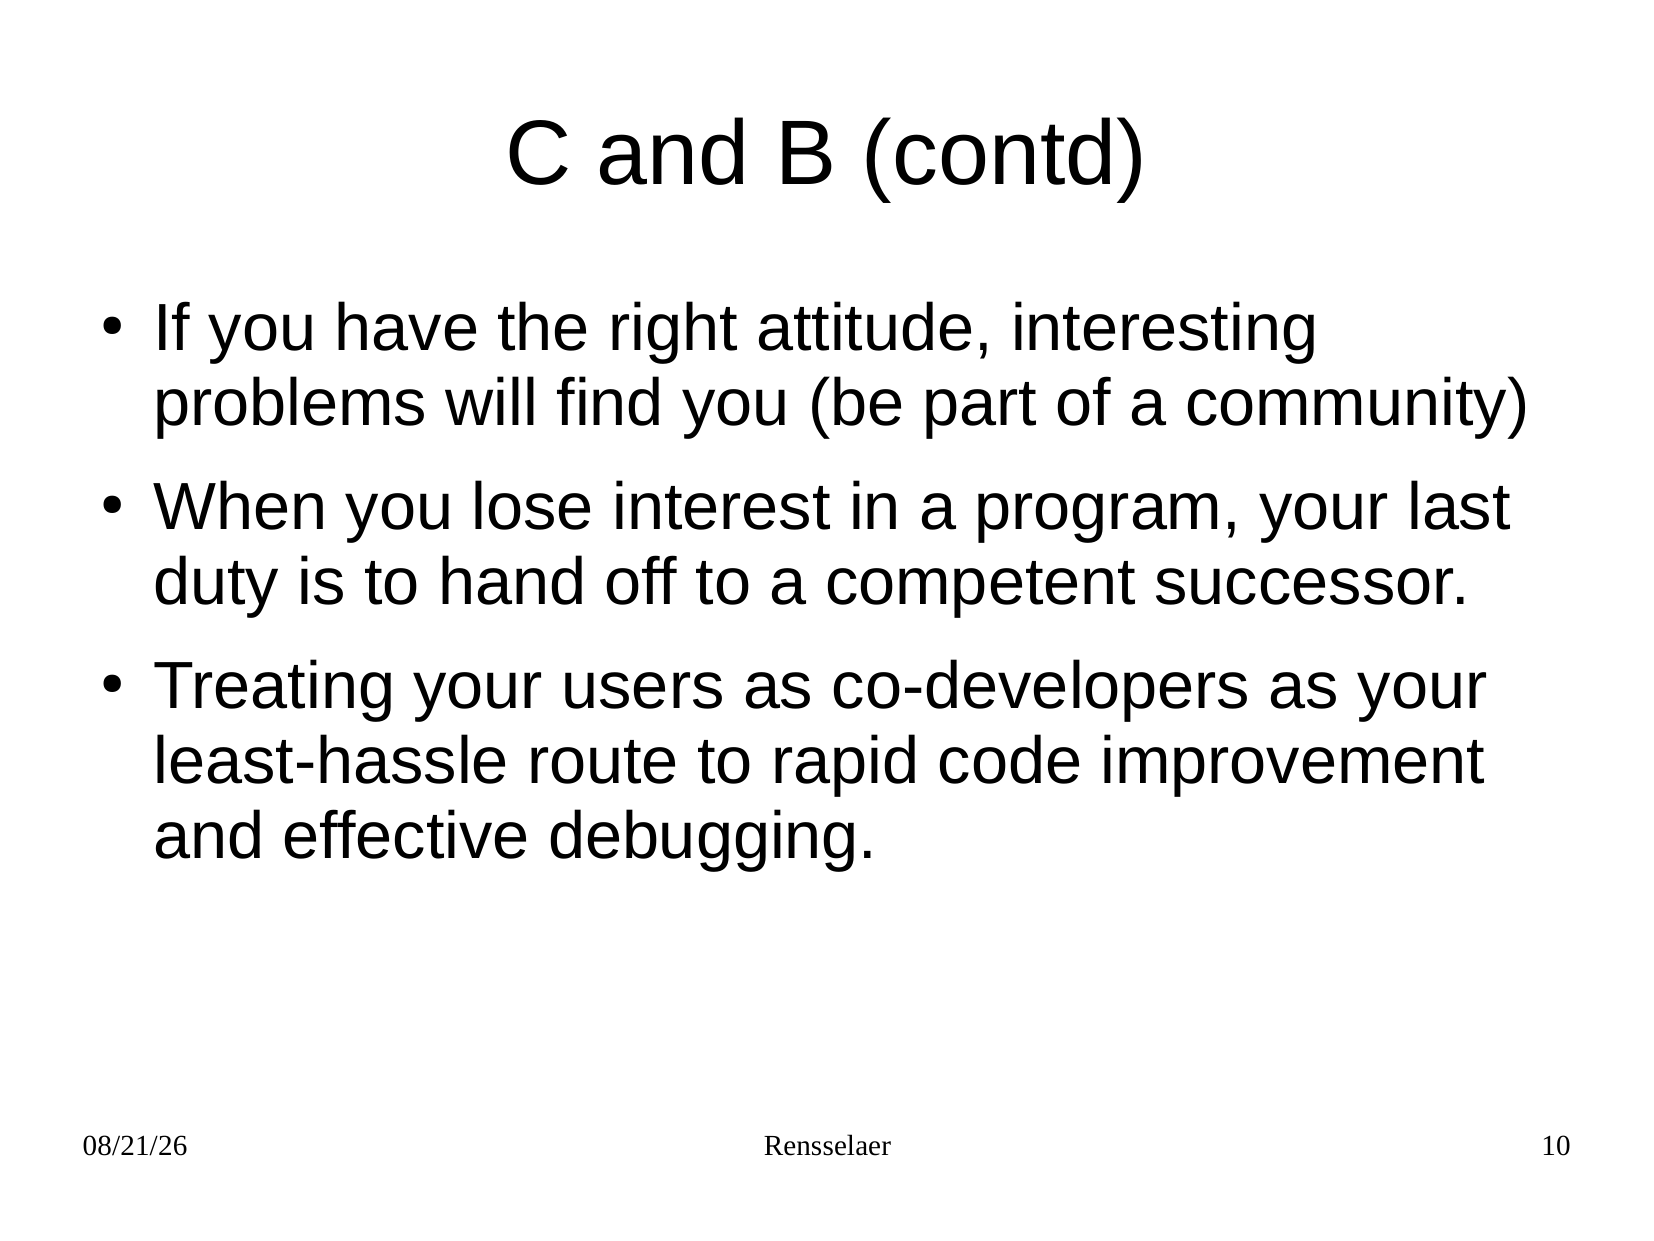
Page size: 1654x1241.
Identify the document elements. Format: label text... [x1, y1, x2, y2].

list If you have the right attitude, interesting problems will find you (be part of a community) When you lose interest in a program, your last duty is to hand off to a competent successor. Treating your users as co-developers as your least-hassle route to rapid code improvement and effective debugging. [82, 290, 1571, 1010]
title C and B (contd) [82, 49, 1571, 257]
